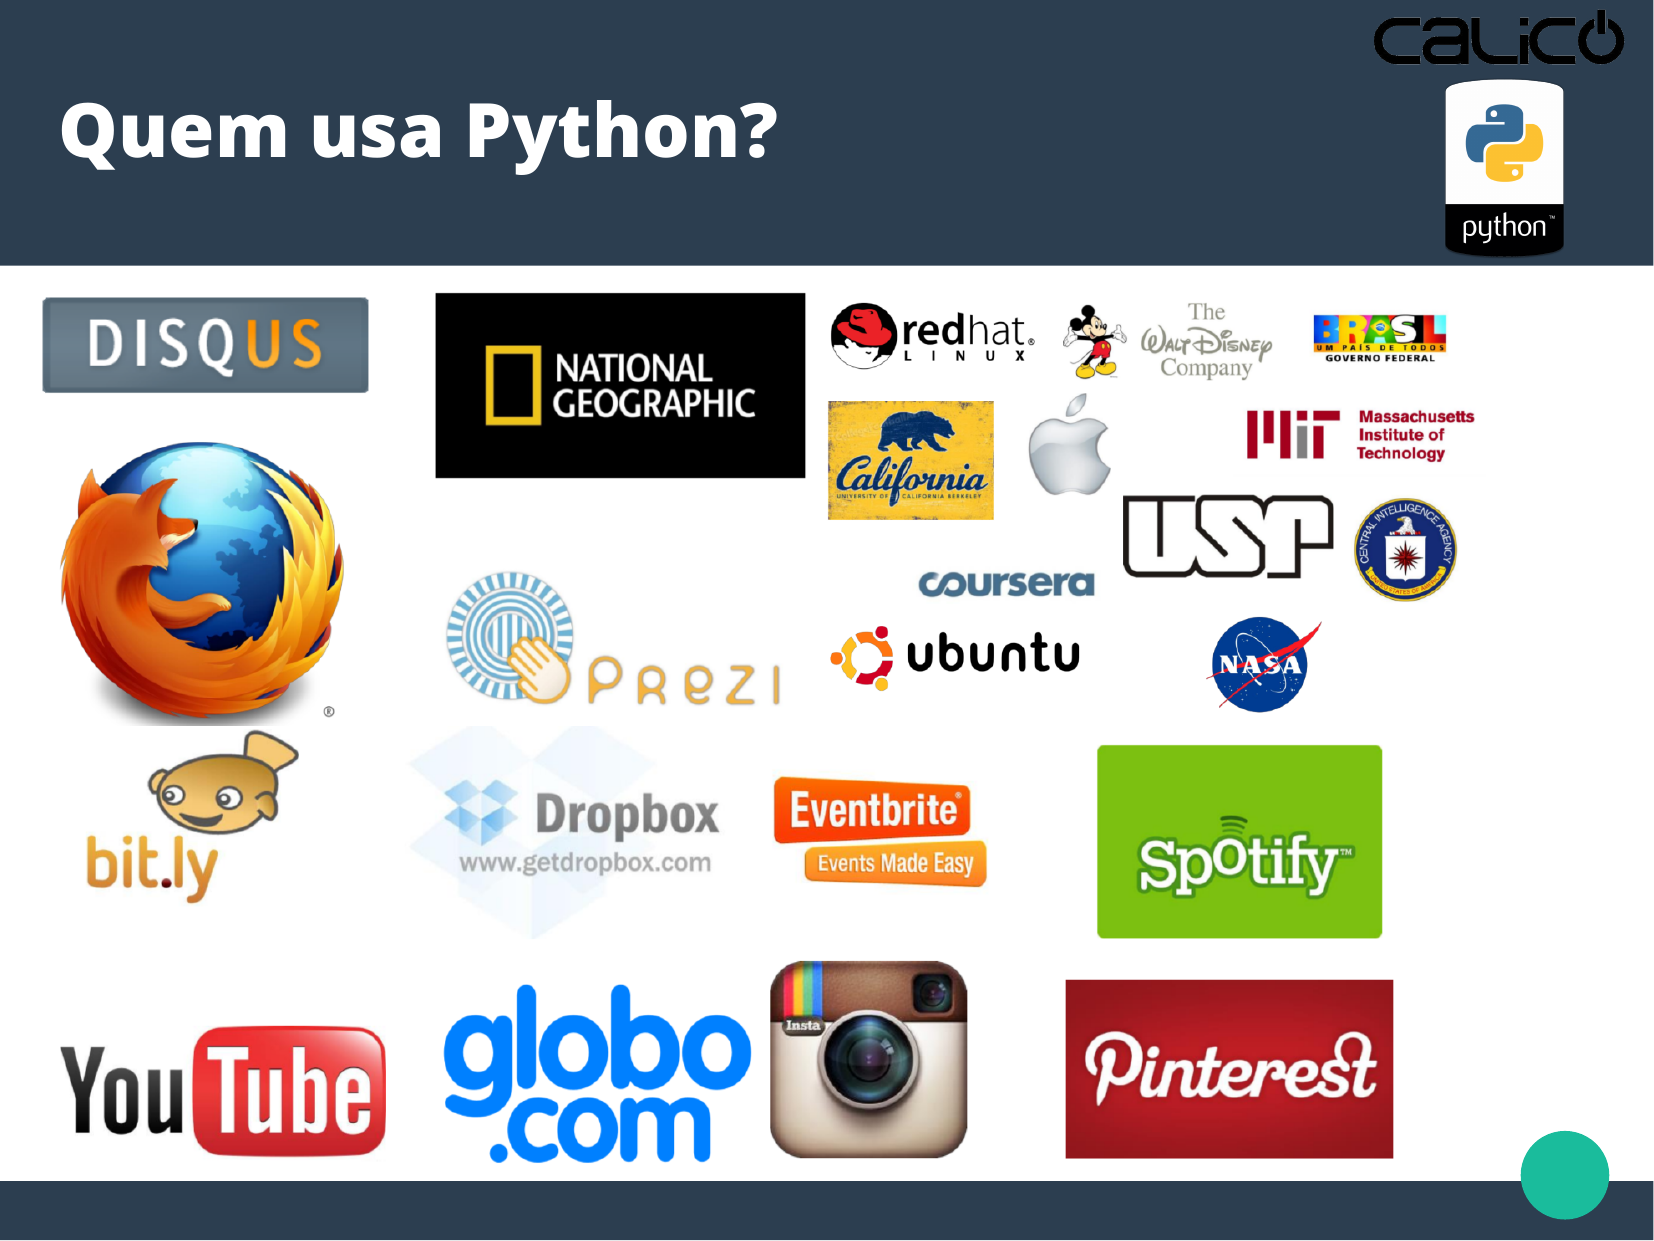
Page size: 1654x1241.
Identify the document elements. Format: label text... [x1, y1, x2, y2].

title Quem usa Python? [59, 56, 1366, 200]
picture [1365, 0, 1636, 259]
picture [30, 284, 1486, 1179]
